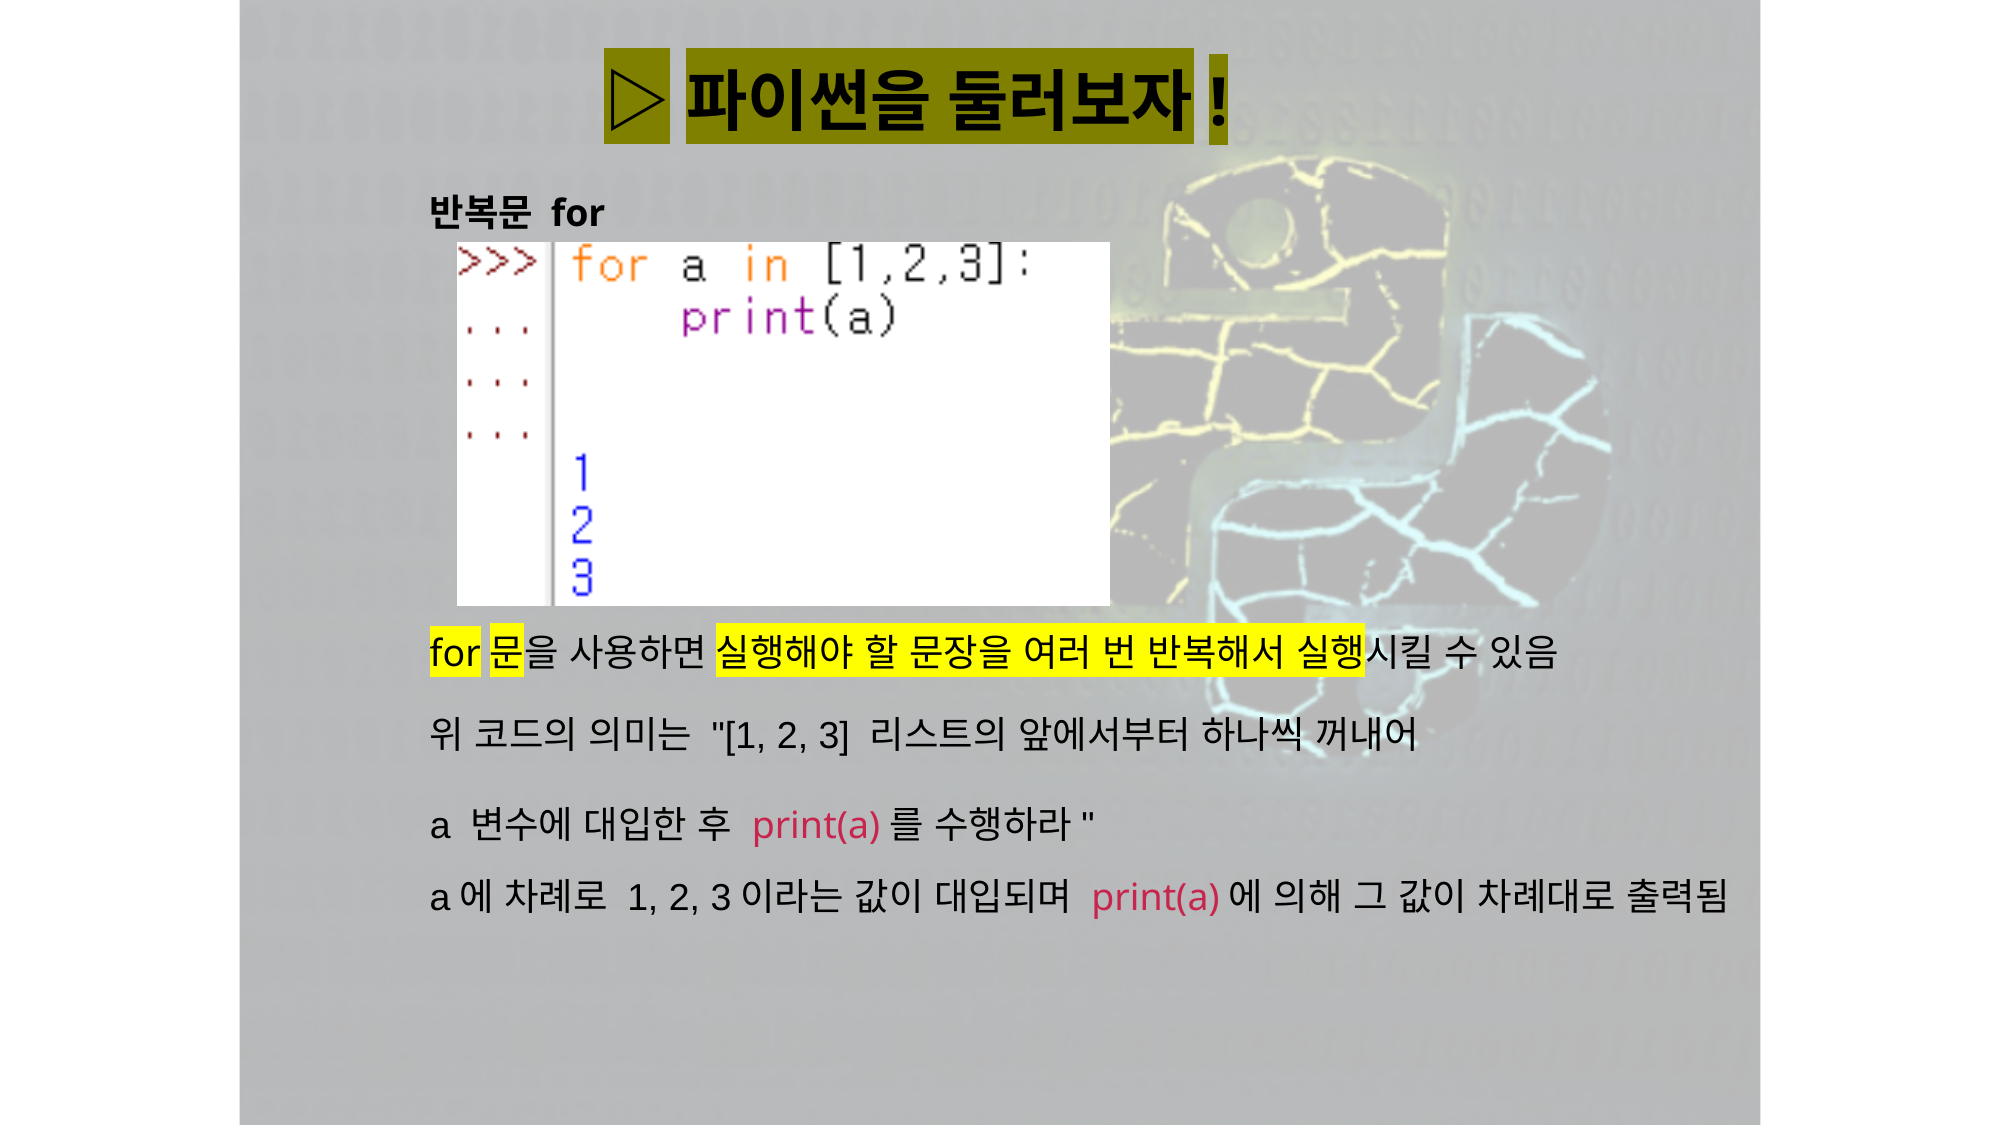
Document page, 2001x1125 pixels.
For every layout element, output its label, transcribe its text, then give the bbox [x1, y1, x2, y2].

text_box a에 차례로 1, 2, 3이라는 값이 대입되며 print(a)에 의해 그 값이 차례대로 출력됨 [415, 866, 1756, 926]
text_box 위 코드의 의미는 "[1, 2, 3] 리스트의 앞에서부터 하나씩 꺼내어 a 변수에 대입한 후 print(a)를 수행하라" [415, 703, 2000, 853]
text_box ▷파이썬을 둘러보자! [1110, 243, 1310, 452]
text_box [34, 0, 1896, 1125]
text_box for문을 사용하면 실행해야 할 문장을 여러 번 반복해서 실행시킬 수 있음 [415, 621, 1694, 703]
picture [457, 242, 1110, 606]
text_box 반복문 for [414, 181, 1415, 243]
text_box ▷파이썬을 둘러보자! [588, 50, 1310, 181]
